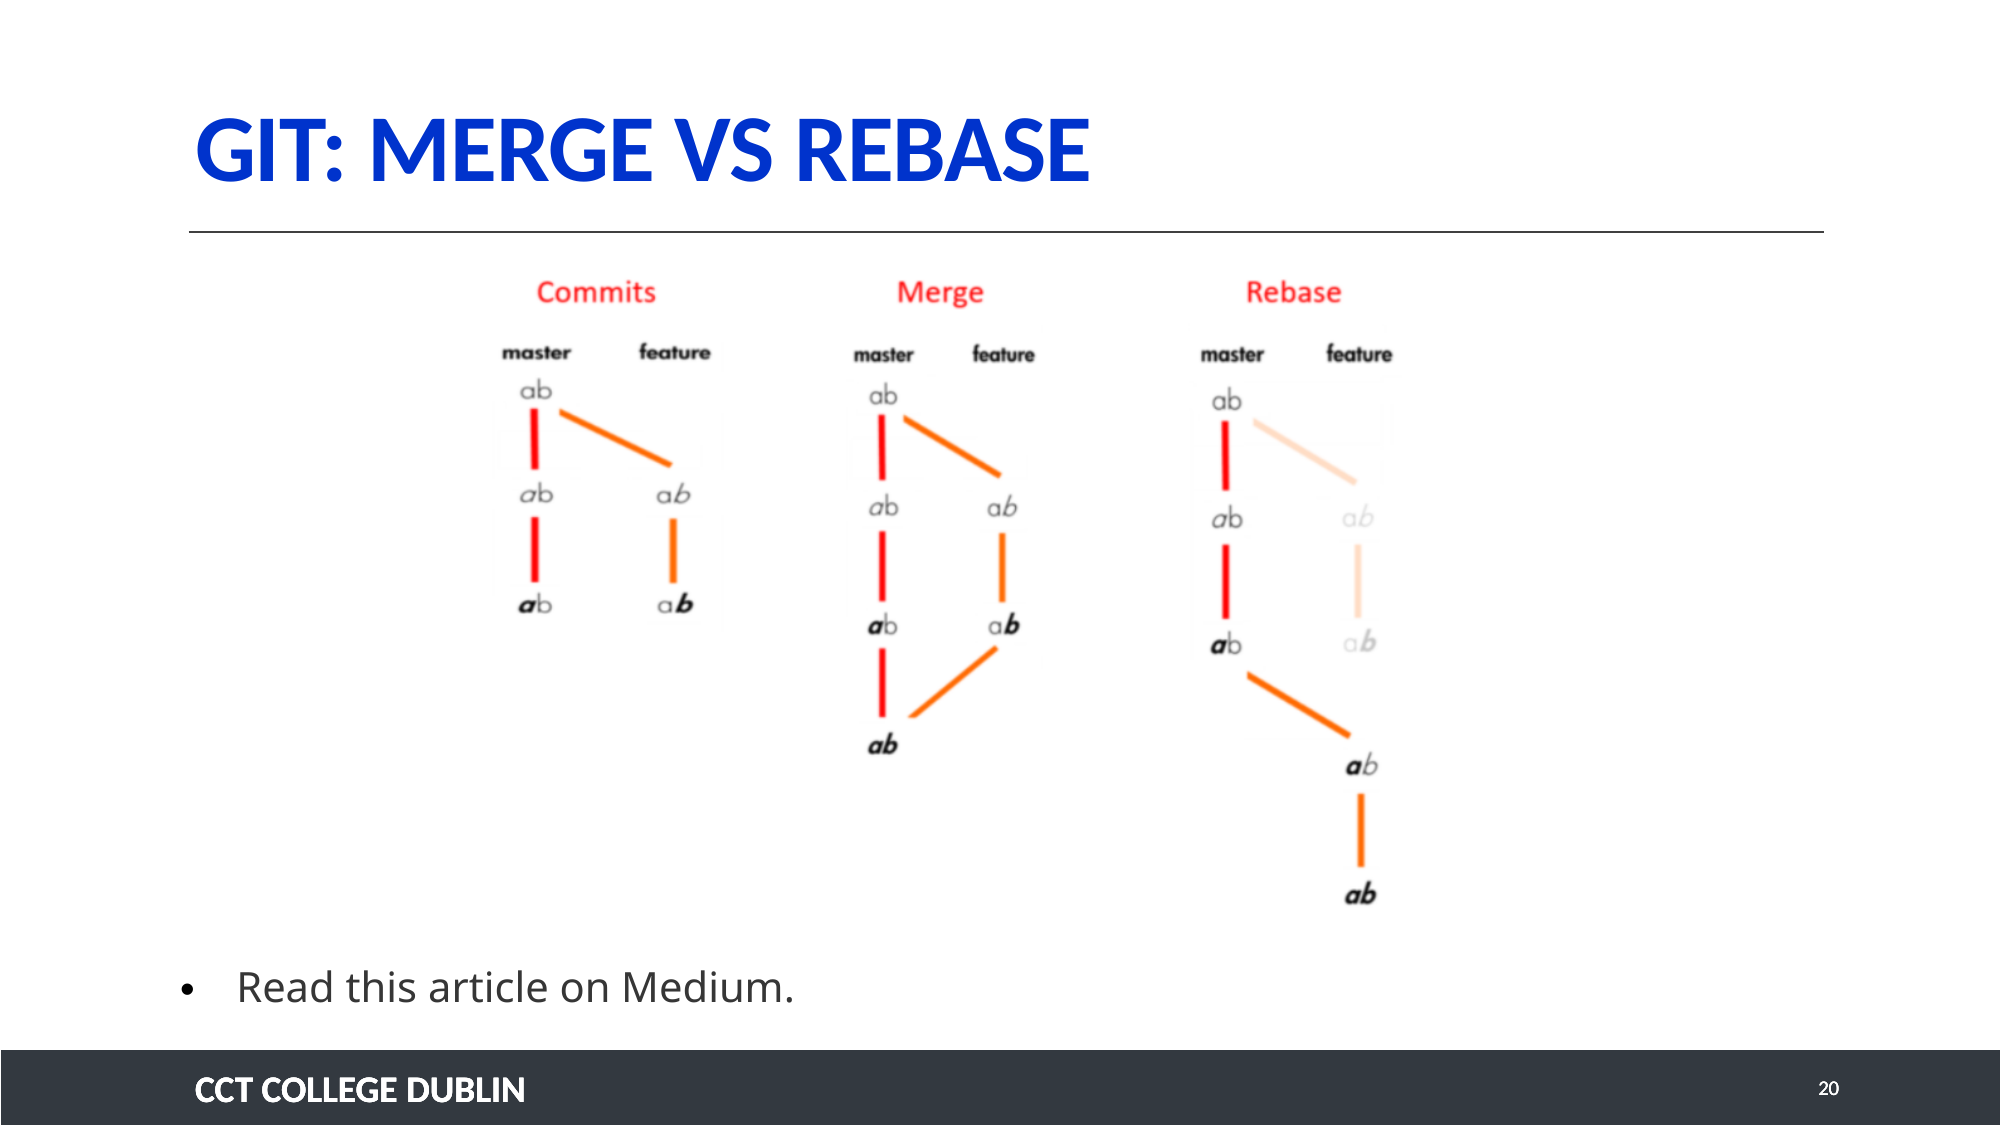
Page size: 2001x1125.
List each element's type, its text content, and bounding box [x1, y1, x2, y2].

text_box [1803, 1057, 1932, 1118]
title GIT: MERGE VS REBASE [180, 7, 1831, 211]
text_box CCT COLLEGE DUBLIN [180, 1057, 1299, 1118]
picture [484, 263, 1410, 916]
list Read this article on Medium. [180, 947, 1831, 1043]
